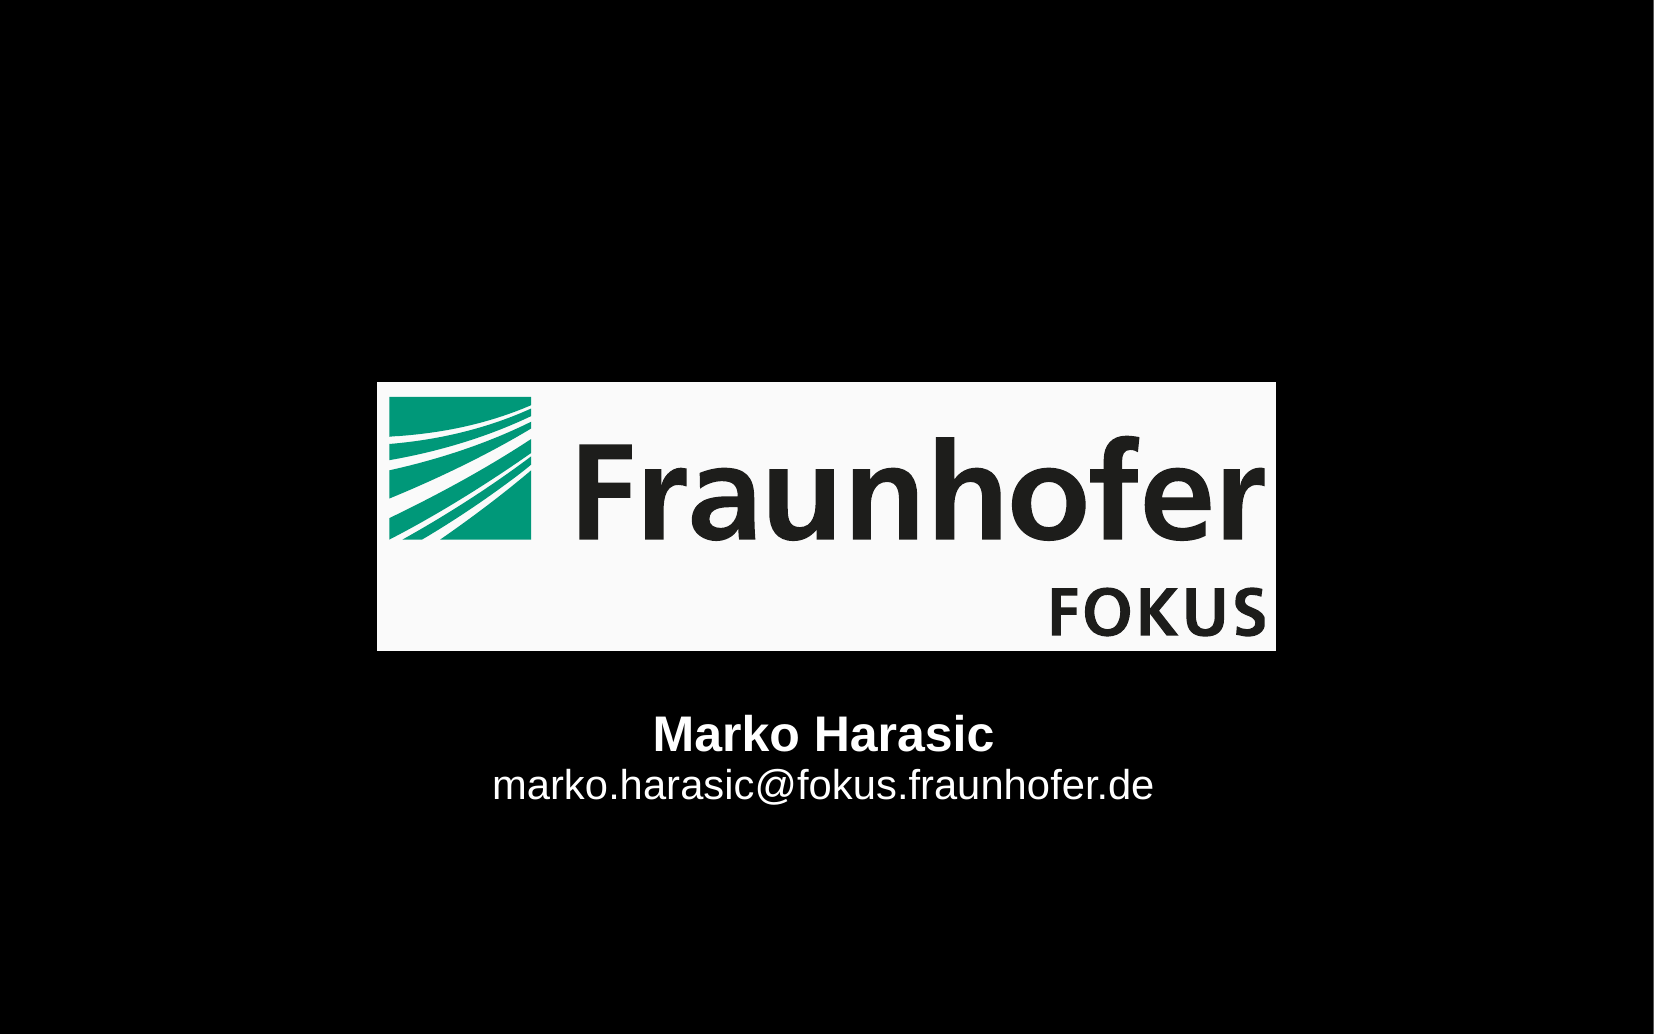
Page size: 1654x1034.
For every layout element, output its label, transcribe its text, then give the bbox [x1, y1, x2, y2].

picture [388, 396, 1265, 638]
text_box [376, 381, 1277, 652]
text_box Marko Harasic marko.harasic@fokus.fraunhofer.de [376, 698, 1271, 937]
